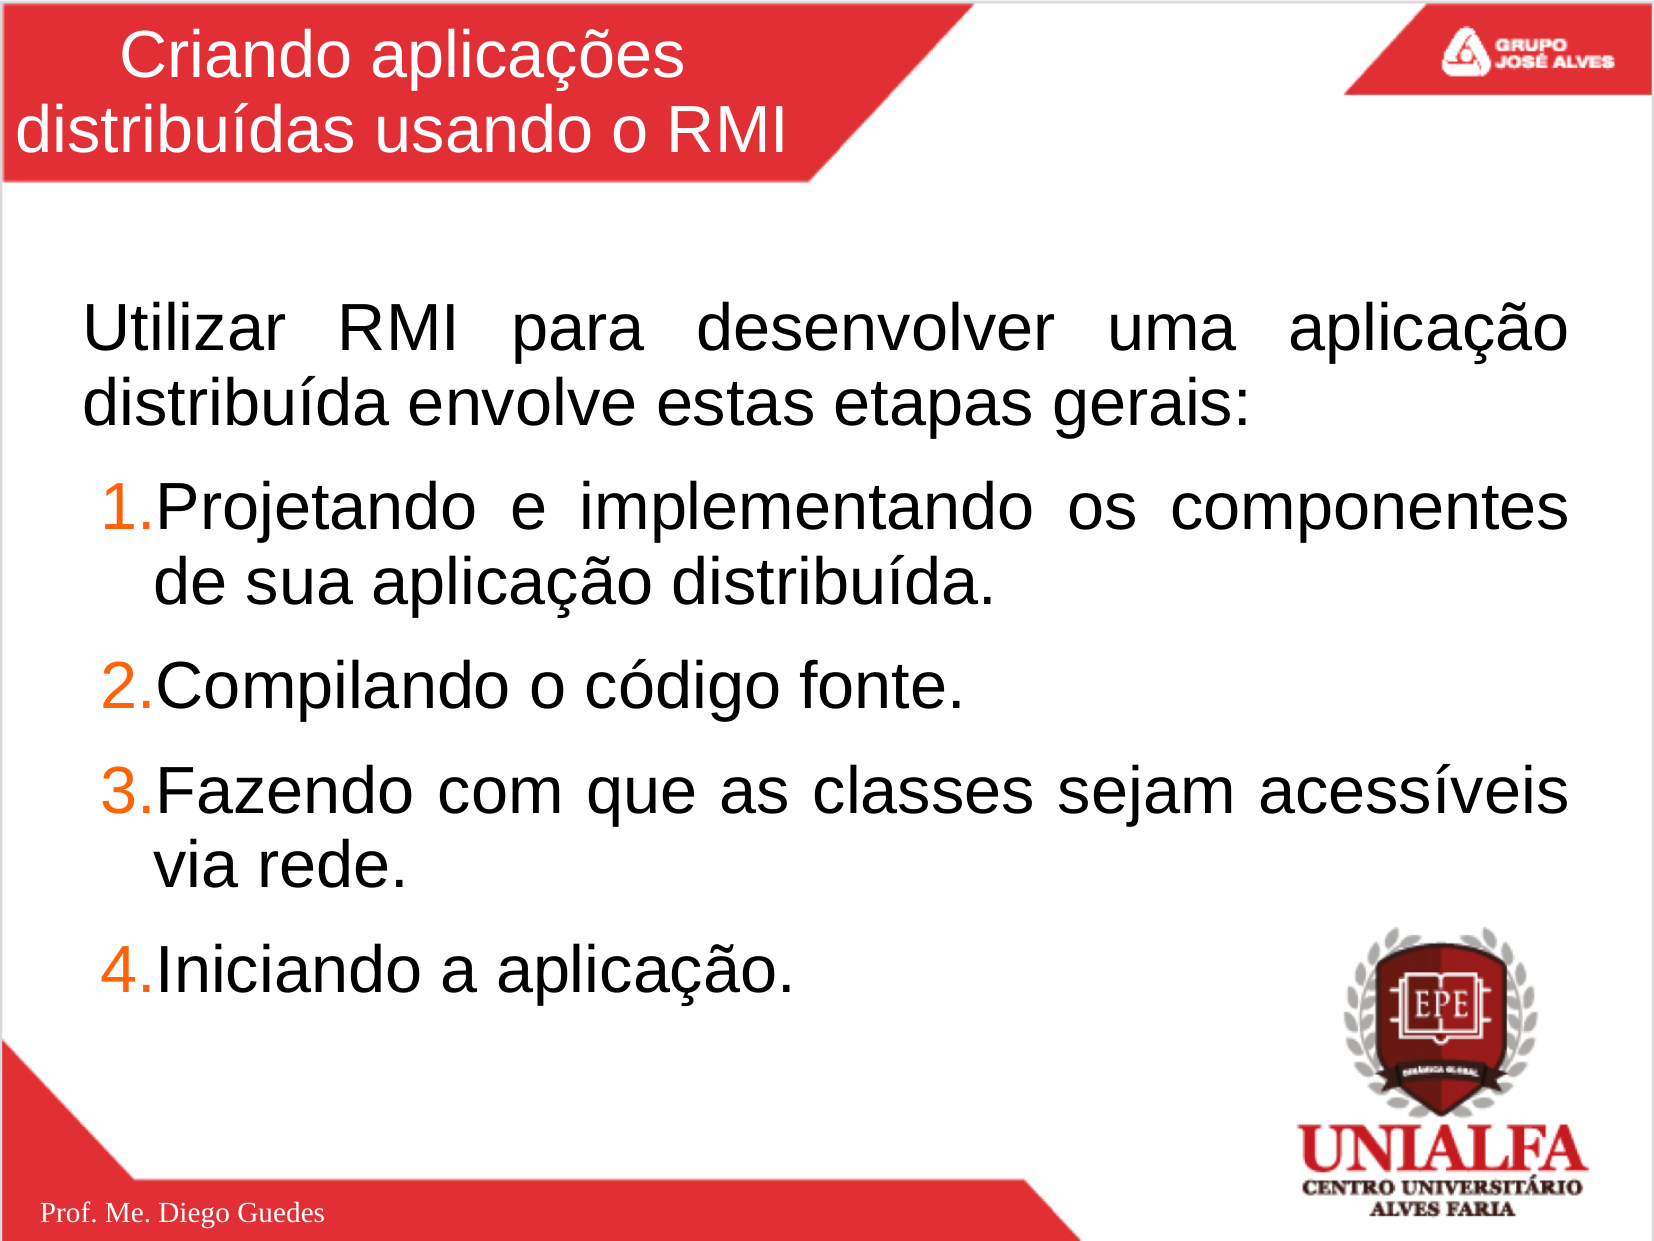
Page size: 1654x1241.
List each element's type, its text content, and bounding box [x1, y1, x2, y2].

picture [0, 0, 1654, 1241]
list Utilizar RMI para desenvolver uma aplicação distribuída envolve estas etapas gerais: Projetando e implementando os componentes de sua aplicação distribuída. Compilando o código fonte. Fazendo com que as classes sejam acessíveis via rede. Iniciando a aplicação. [82, 290, 1571, 1010]
title Criando aplicações distribuídas usando o RMI [6, 11, 799, 174]
